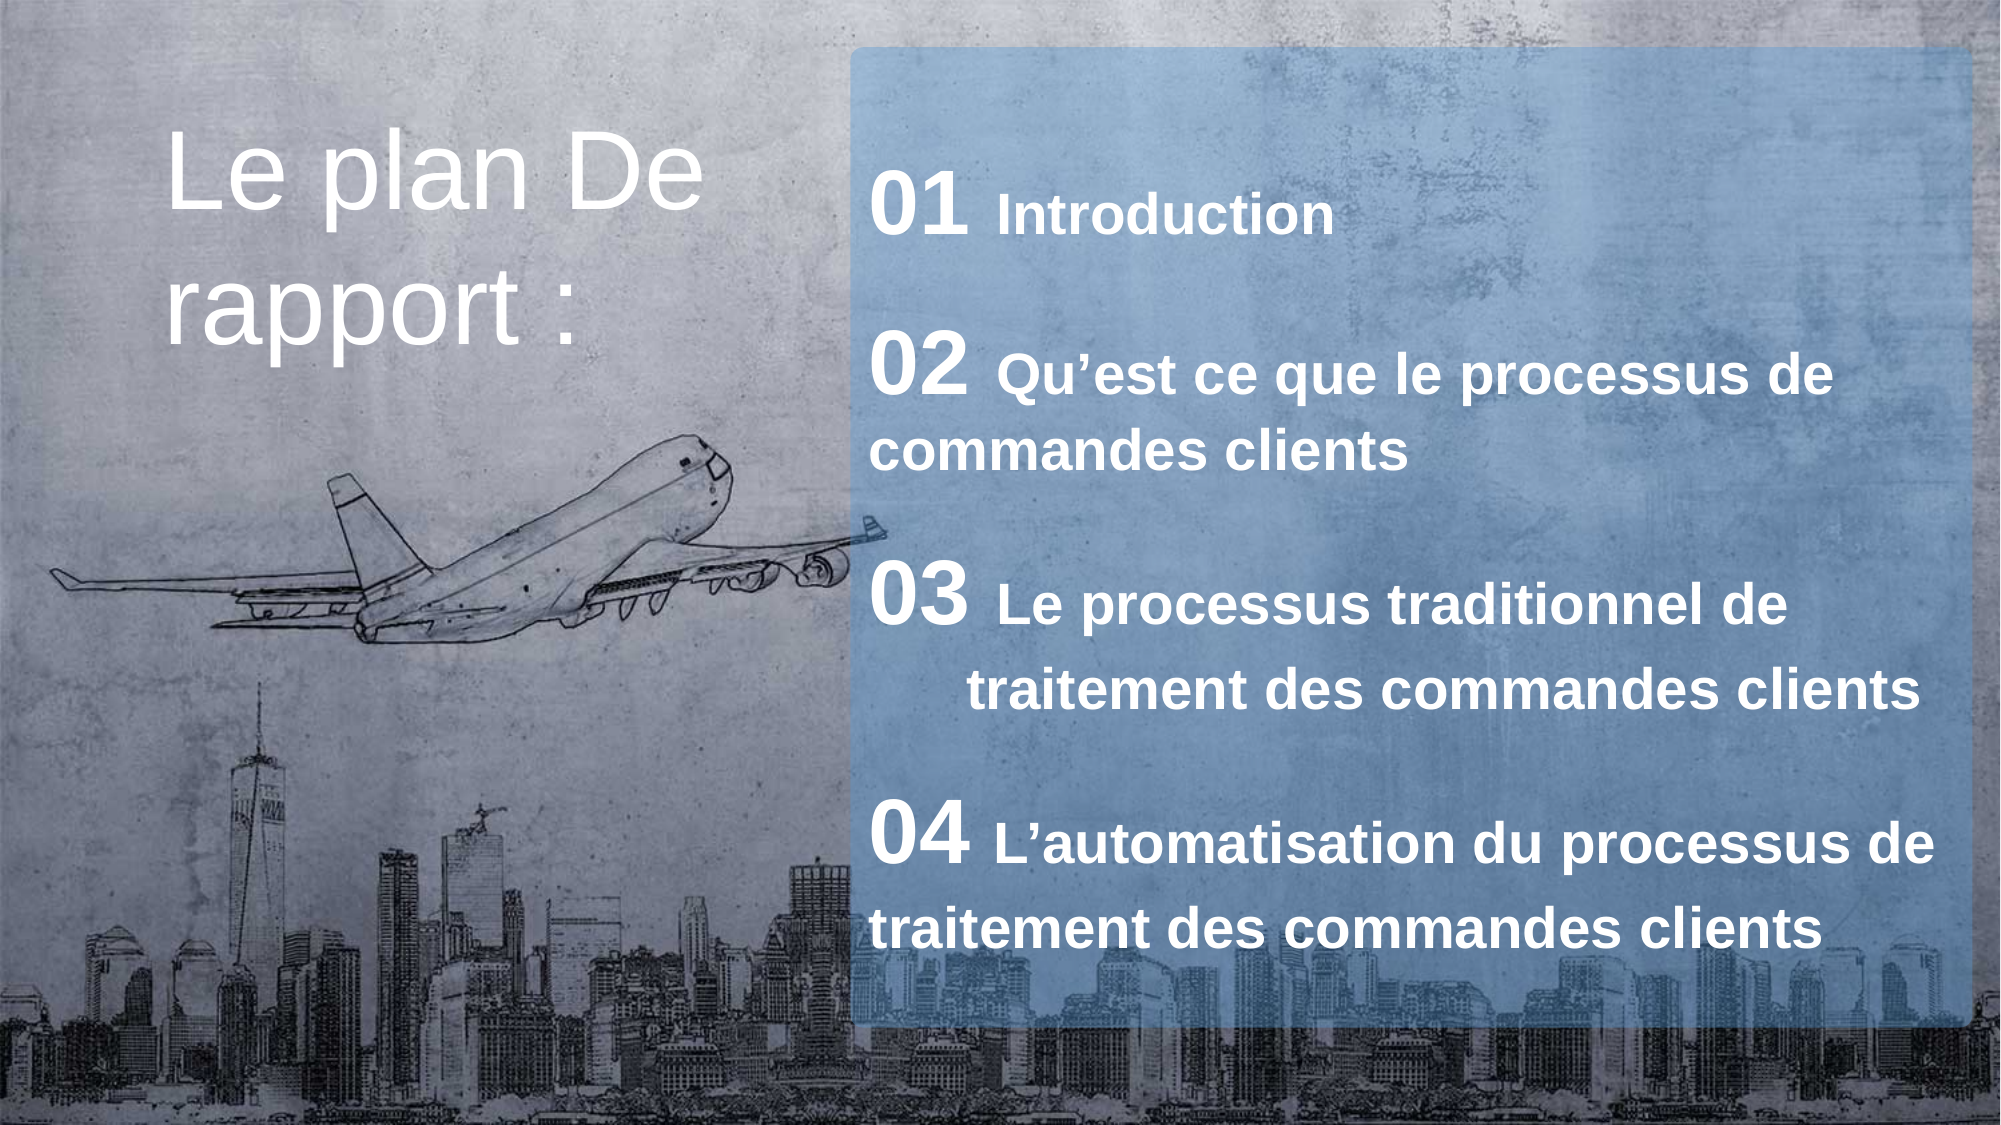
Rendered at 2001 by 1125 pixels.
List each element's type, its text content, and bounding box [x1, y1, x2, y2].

text_box Le plan De rapport : [148, 89, 736, 375]
text_box 01 Introduction 02 Qu’est ce que le processus de commandes clients 03 Le processus traditionnel de traitement des commandes clients 04 L’automatisation du processus de traitement des commandes clients [850, 47, 1973, 1028]
picture [0, 0, 2001, 1125]
